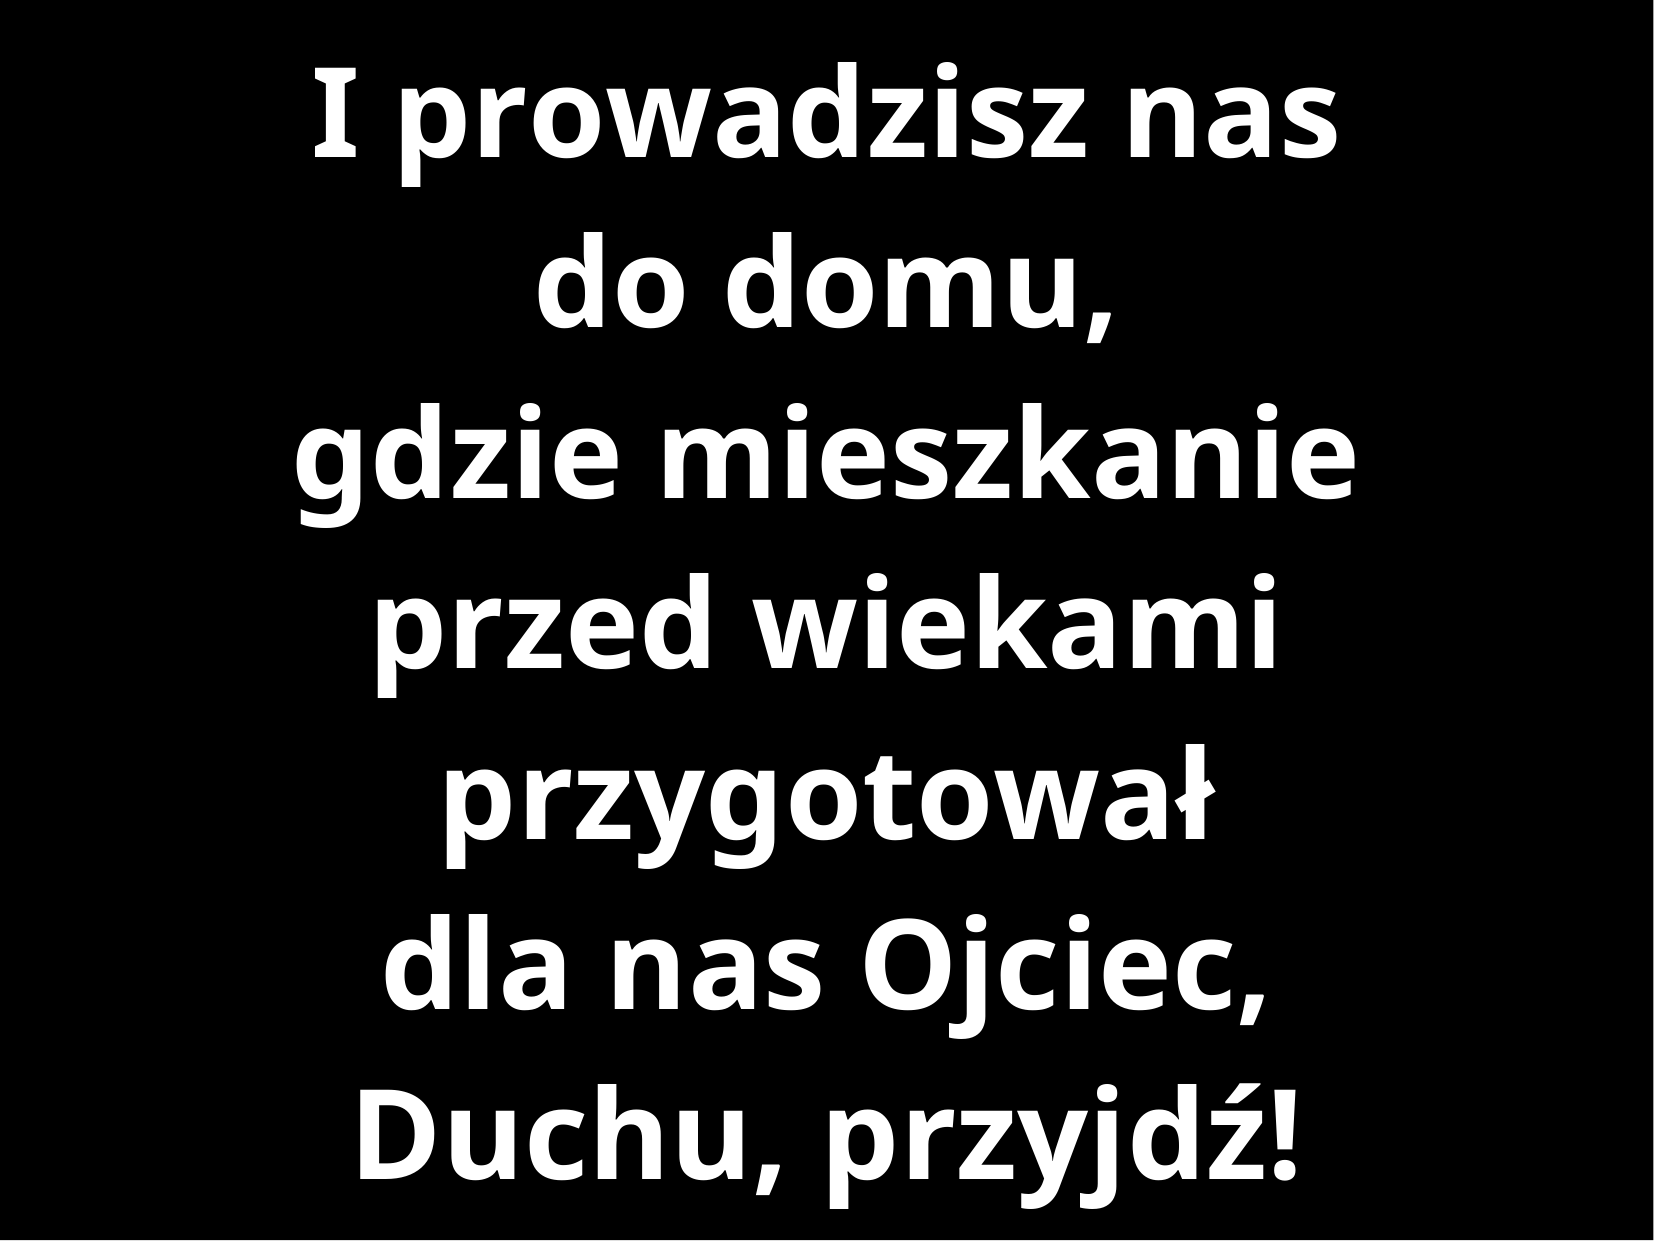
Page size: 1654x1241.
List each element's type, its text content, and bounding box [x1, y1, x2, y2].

title I prowadzisz nas do domu, gdzie mieszkanie przed wiekami przygotował dla nas Ojciec, Duchu, przyjdź! [0, 0, 1654, 1241]
